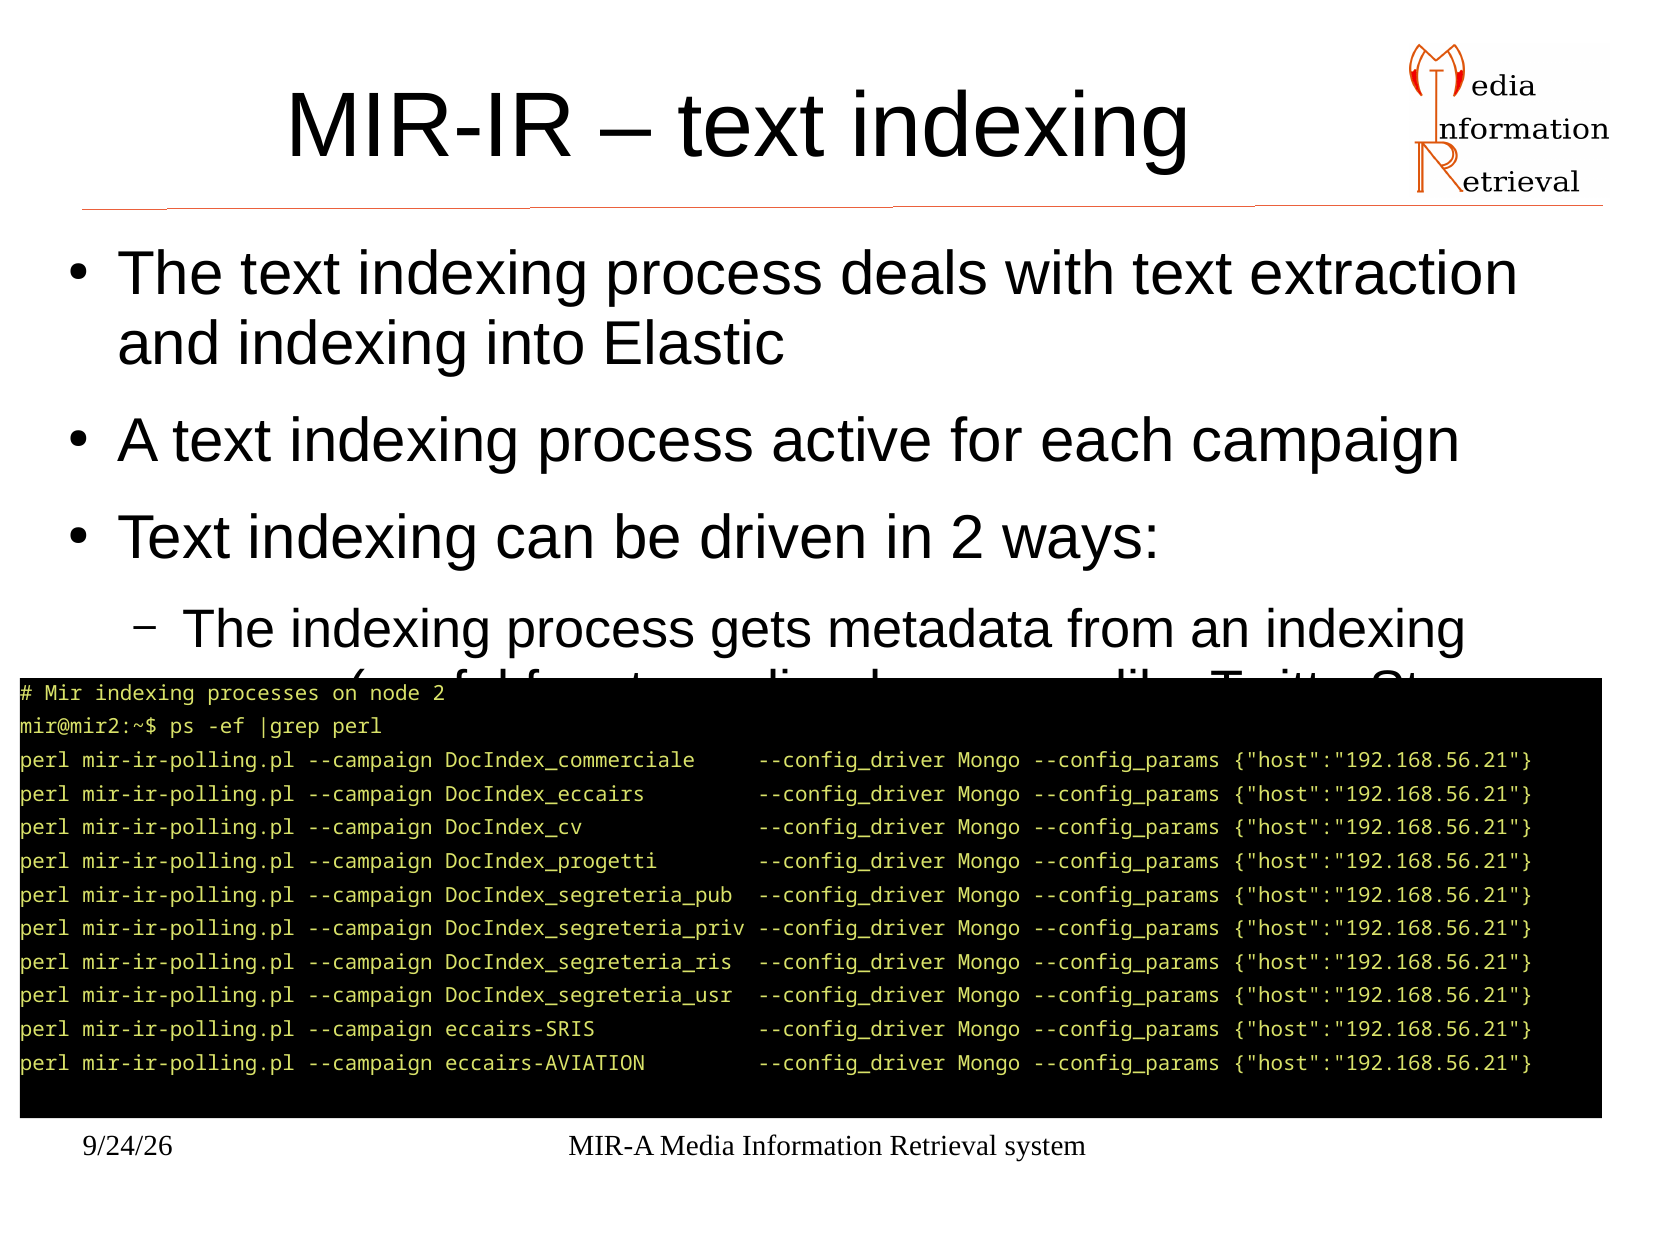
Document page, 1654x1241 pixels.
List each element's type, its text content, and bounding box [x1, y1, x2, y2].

list The text indexing process deals with text extraction and indexing into Elastic A text indexing process active for each campaign Text indexing can be driven in 2 ways: The indexing process gets metadata from an indexing queue (useful for streamlined sources, like TwitterStream API or MPeg7) The indexing process polls directly the metadata store for new metadata to process The mir-ir.pl and mir-ir-polling.pl scripts implement the 2 behaviours [51, 238, 1603, 1091]
title MIR-IR – text indexing [82, 45, 1397, 204]
list # Mir indexing processes on node 2 mir@mir2:~$ ps -ef |grep perl perl mir-ir-polling.pl --campaign DocIndex_commerciale --config_driver Mongo --config_params {"host":"192.168.56.21"} perl mir-ir-polling.pl --campaign DocIndex_eccairs --config_driver Mongo --config_params {"host":"192.168.56.21"} perl mir-ir-polling.pl --campaign DocIndex_cv --config_driver Mongo --config_params {"host":"192.168.56.21"} perl mir-ir-polling.pl --campaign DocIndex_progetti --config_driver Mongo --config_params {"host":"192.168.56.21"} perl mir-ir-polling.pl --campaign DocIndex_segreteria_pub --config_driver Mongo --config_params {"host":"192.168.56.21"} perl mir-ir-polling.pl --campaign DocIndex_segreteria_priv --config_driver Mongo --config_params {"host":"192.168.56.21"} perl mir-ir-polling.pl --campaign DocIndex_segreteria_ris --config_driver Mongo --config_params {"host":"192.168.56.21"} perl mir-ir-polling.pl --campaign DocIndex_segreteria_usr --config_driver Mongo --config_params {"host":"192.168.56.21"} perl mir-ir-polling.pl --campaign eccairs-SRIS --config_driver Mongo --config_params {"host":"192.168.56.21"} perl mir-ir-polling.pl --campaign eccairs-AVIATION --config_driver Mongo --config_params {"host":"192.168.56.21"} [19, 678, 1602, 1119]
picture [1409, 43, 1610, 198]
